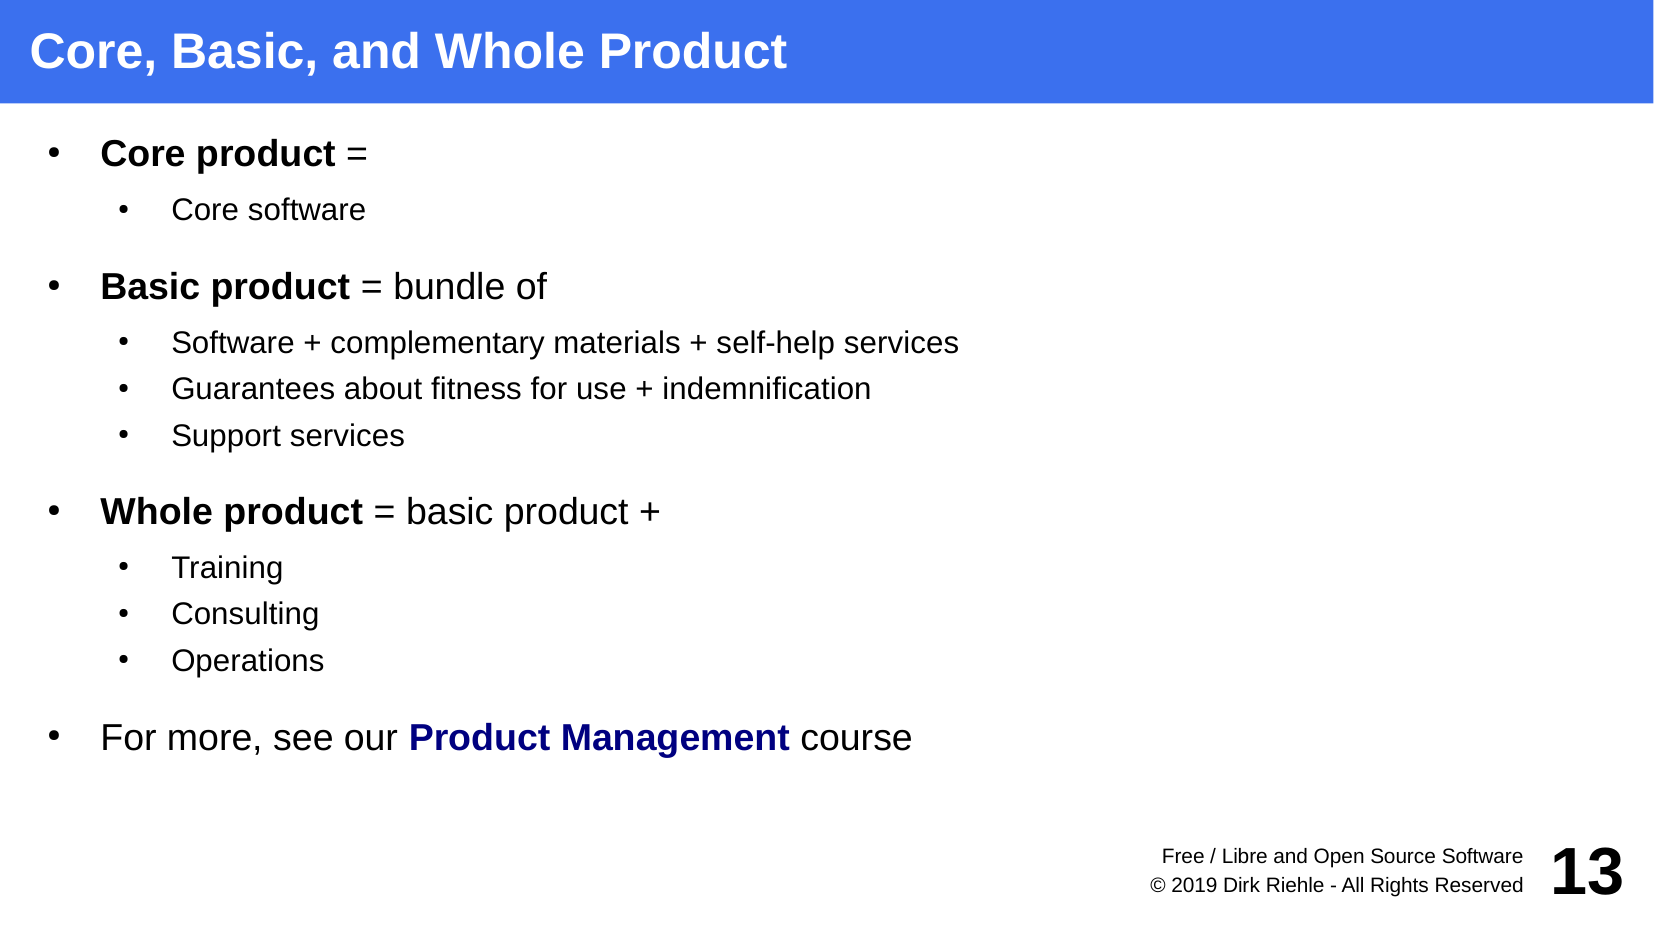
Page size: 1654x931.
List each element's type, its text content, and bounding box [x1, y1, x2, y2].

list Core product = Core software Basic product = bundle of Software + complementary materials + self-help services Guarantees about fitness for use + indemnification Support services Whole product = basic product + Training Consulting Operations For more, see our Product Management course [29, 132, 1625, 813]
title Core, Basic, and Whole Product [0, 0, 1654, 104]
